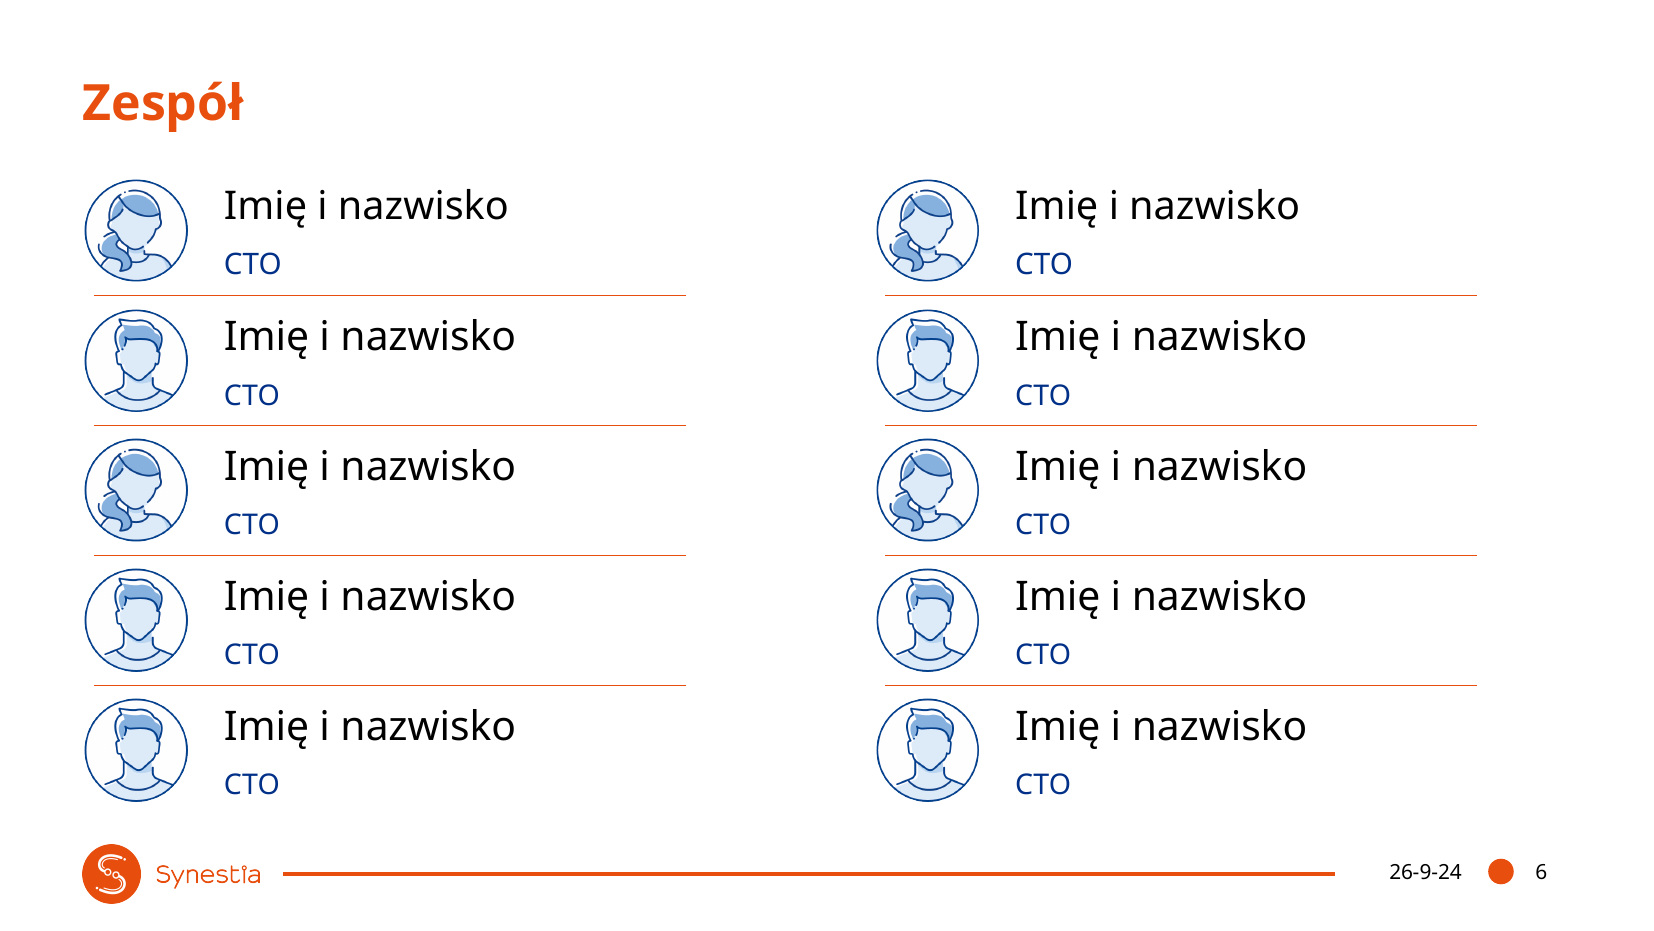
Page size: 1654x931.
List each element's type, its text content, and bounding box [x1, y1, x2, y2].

picture [874, 566, 981, 674]
list Imię i nazwisko CTO [223, 437, 686, 544]
list Imię i nazwisko CTO [1015, 566, 1477, 674]
picture [82, 436, 190, 544]
list Imię i nazwisko CTO [1015, 696, 1477, 804]
list Imię i nazwisko CTO [223, 307, 686, 414]
picture [82, 566, 190, 674]
list Imię i nazwisko CTO [1015, 307, 1477, 414]
list Imię i nazwisko CTO [223, 566, 686, 674]
picture [82, 307, 190, 414]
picture [82, 177, 190, 284]
picture [874, 436, 981, 544]
list Imię i nazwisko CTO [223, 177, 686, 284]
picture [874, 696, 981, 804]
list Imię i nazwisko CTO [1015, 177, 1477, 284]
title Zespół [82, 37, 1571, 166]
picture [82, 844, 260, 904]
list Imię i nazwisko CTO [223, 696, 686, 804]
picture [874, 307, 981, 414]
picture [874, 177, 981, 284]
picture [82, 696, 190, 804]
list Imię i nazwisko CTO [1015, 437, 1477, 544]
